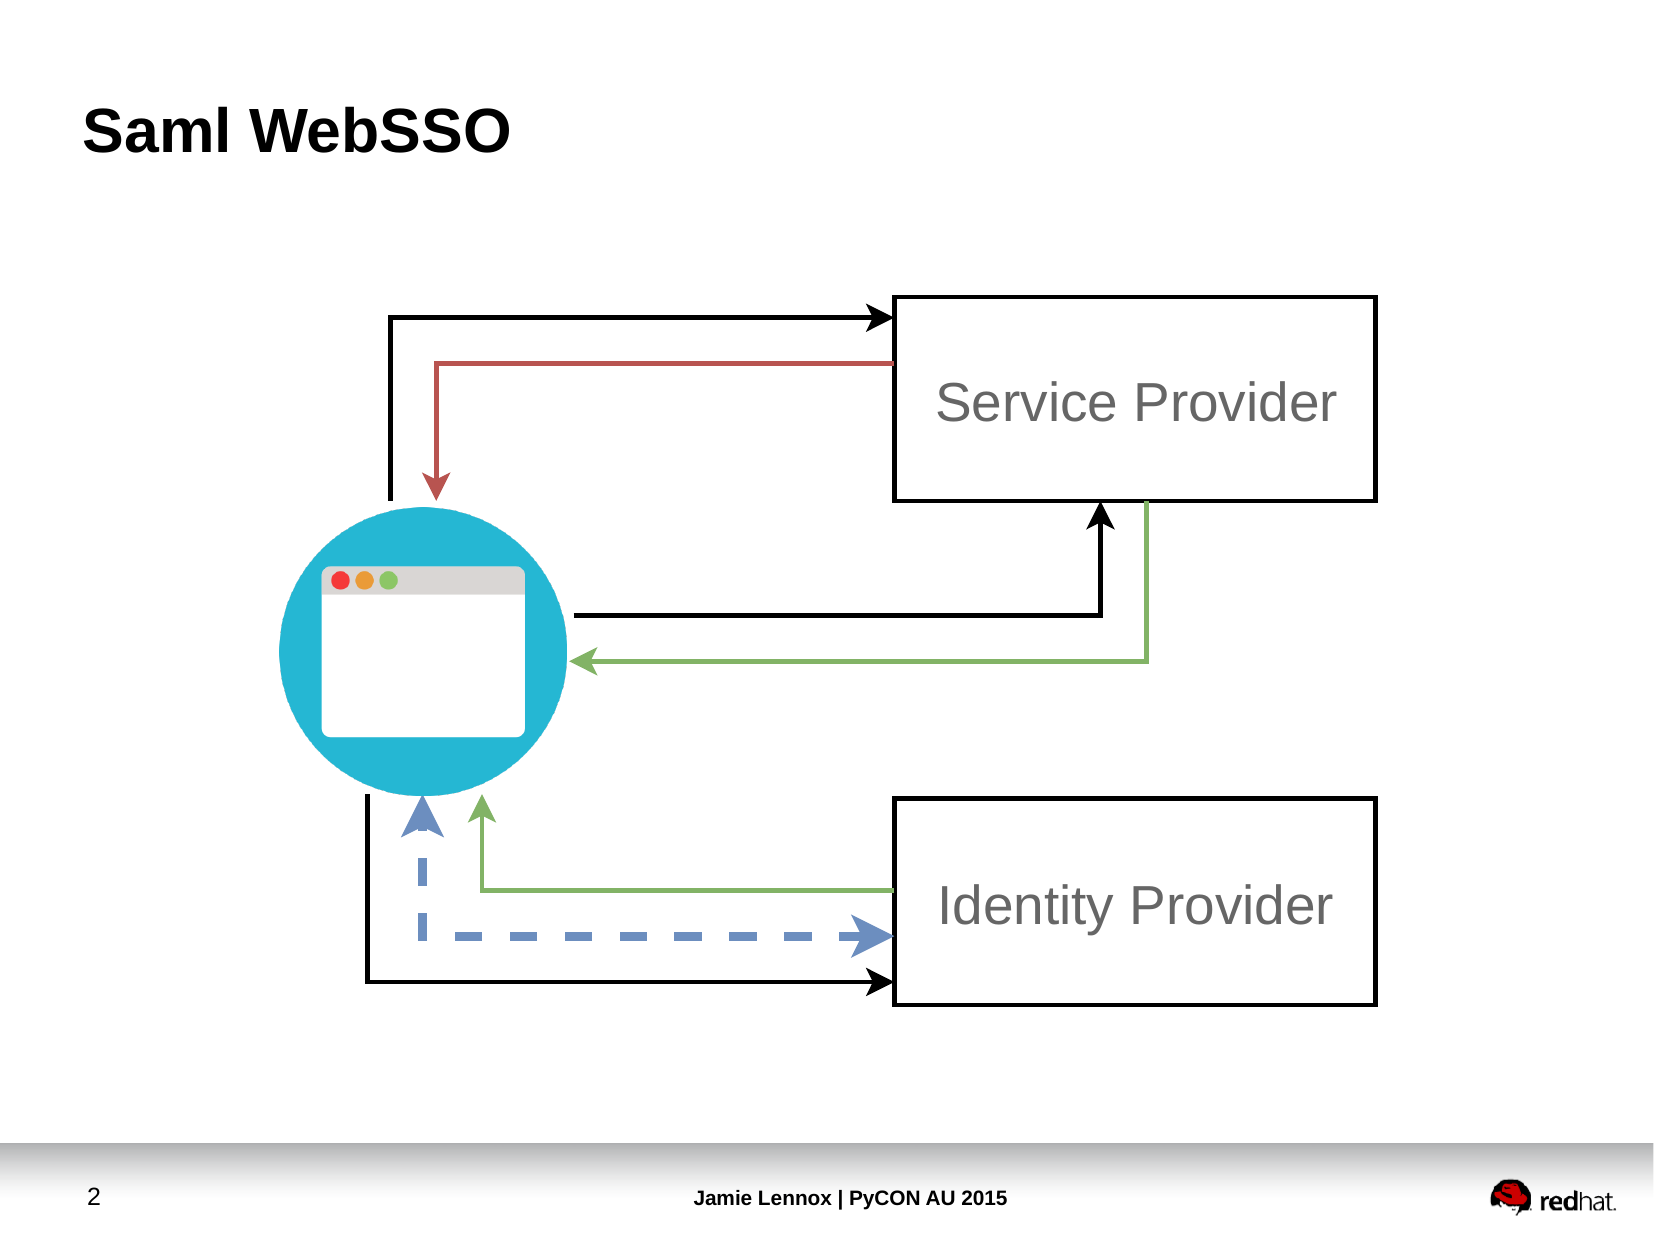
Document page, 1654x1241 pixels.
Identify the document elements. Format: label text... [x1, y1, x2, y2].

picture [0, 1143, 1654, 1241]
title Saml WebSSO [82, 37, 1571, 226]
picture [271, 290, 1383, 1010]
